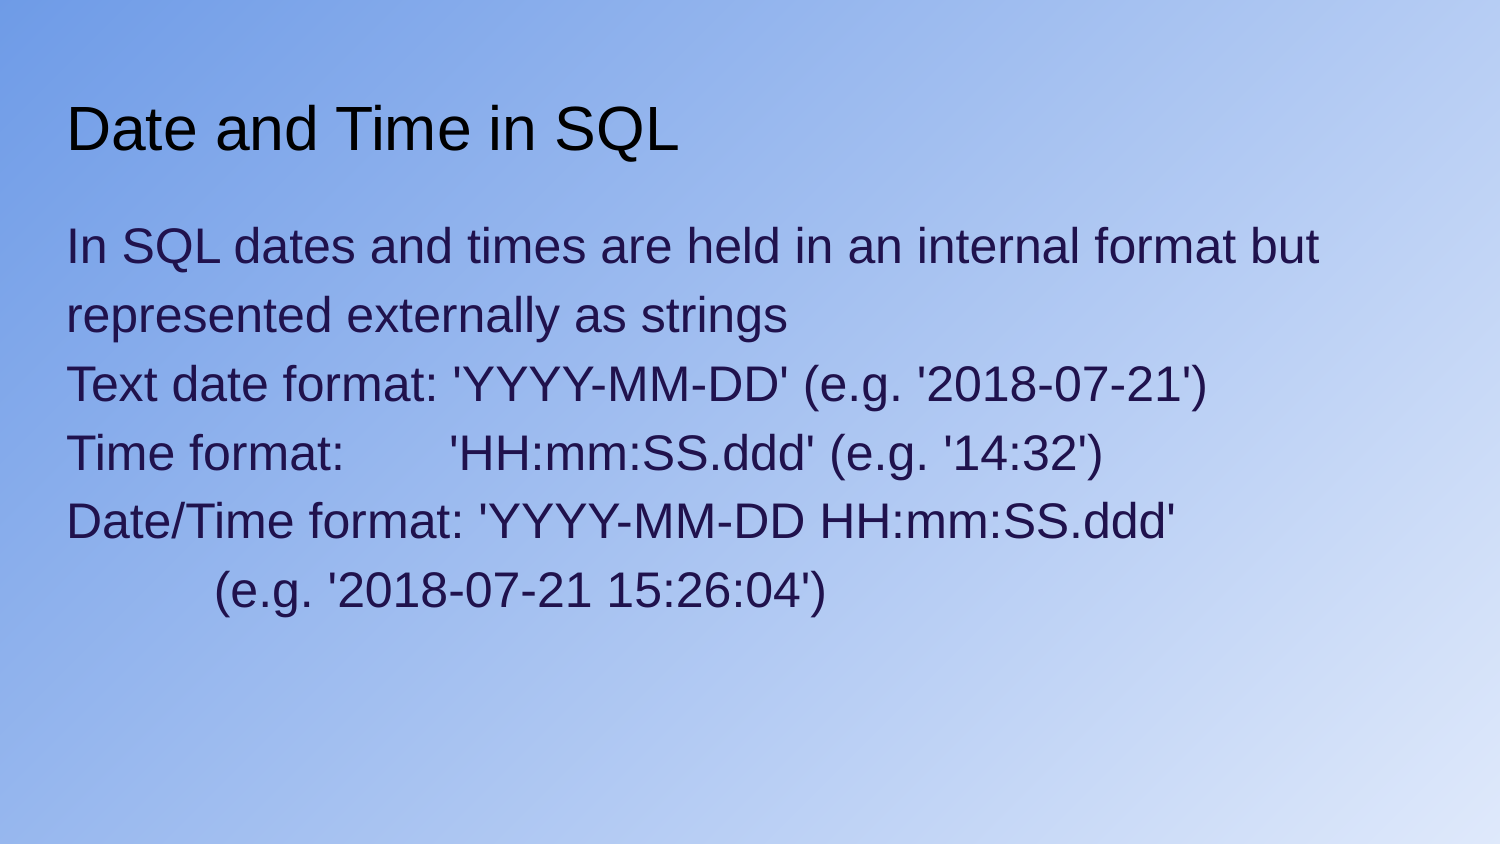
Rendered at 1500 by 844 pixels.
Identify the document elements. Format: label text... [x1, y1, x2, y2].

title Date and Time in SQL [51, 72, 1449, 167]
list In SQL dates and times are held in an internal format but represented externally as strings Text date format: 'YYYY-MM-DD' (e.g. '2018-07-21') Time format: 'HH:mm:SS.ddd' (e.g. '14:32') Date/Time format: 'YYYY-MM-DD HH:mm:SS.ddd' (e.g. '2018-07-21 15:26:04') [51, 189, 1449, 750]
